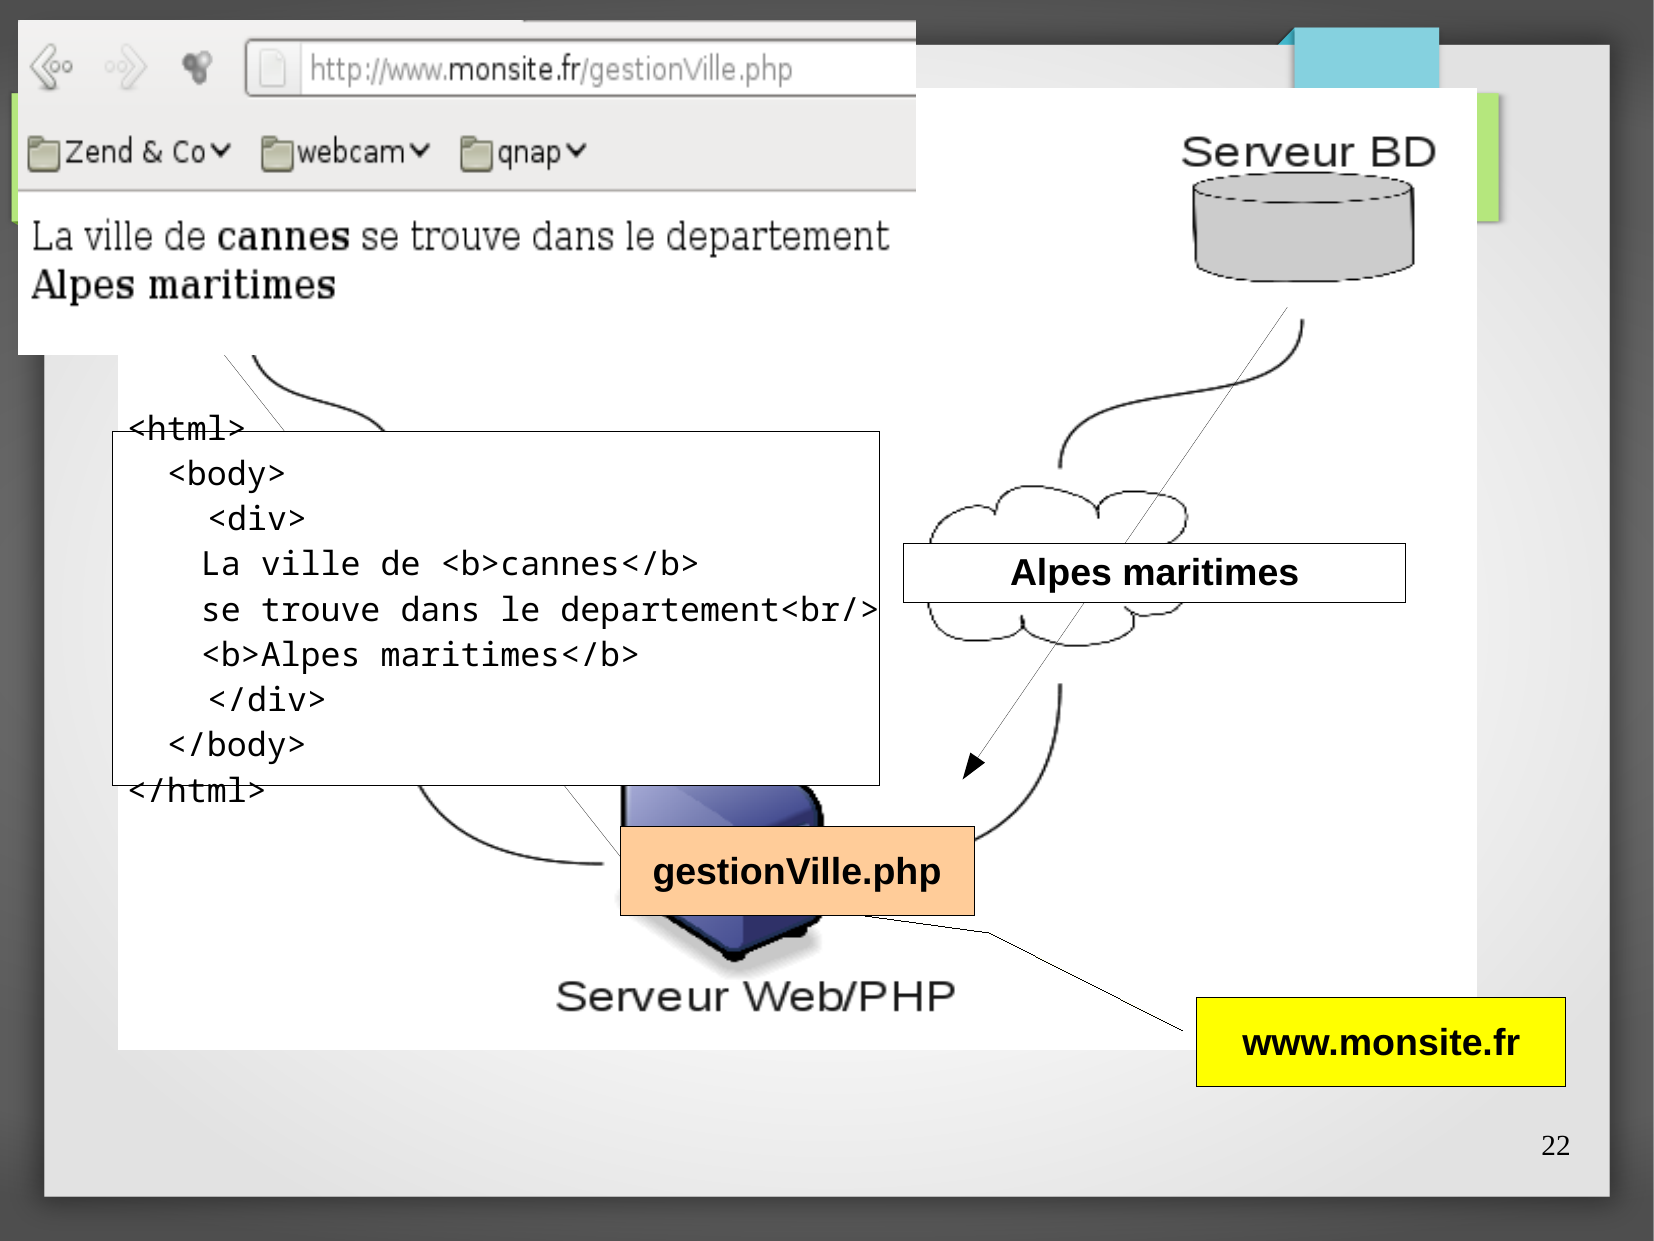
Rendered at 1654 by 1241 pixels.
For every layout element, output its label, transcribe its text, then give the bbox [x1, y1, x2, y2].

text_box gestionVille.php [620, 826, 975, 916]
text_box Alpes maritimes [903, 543, 1406, 603]
picture [0, 0, 1654, 1241]
text_box <html> <body> <div> La ville de <b>cannes</b> se trouve dans le departement<br/> <b>Alpes maritimes</b> </div> </body> </html> [112, 431, 880, 786]
text_box www.monsite.fr [1197, 998, 1566, 1086]
